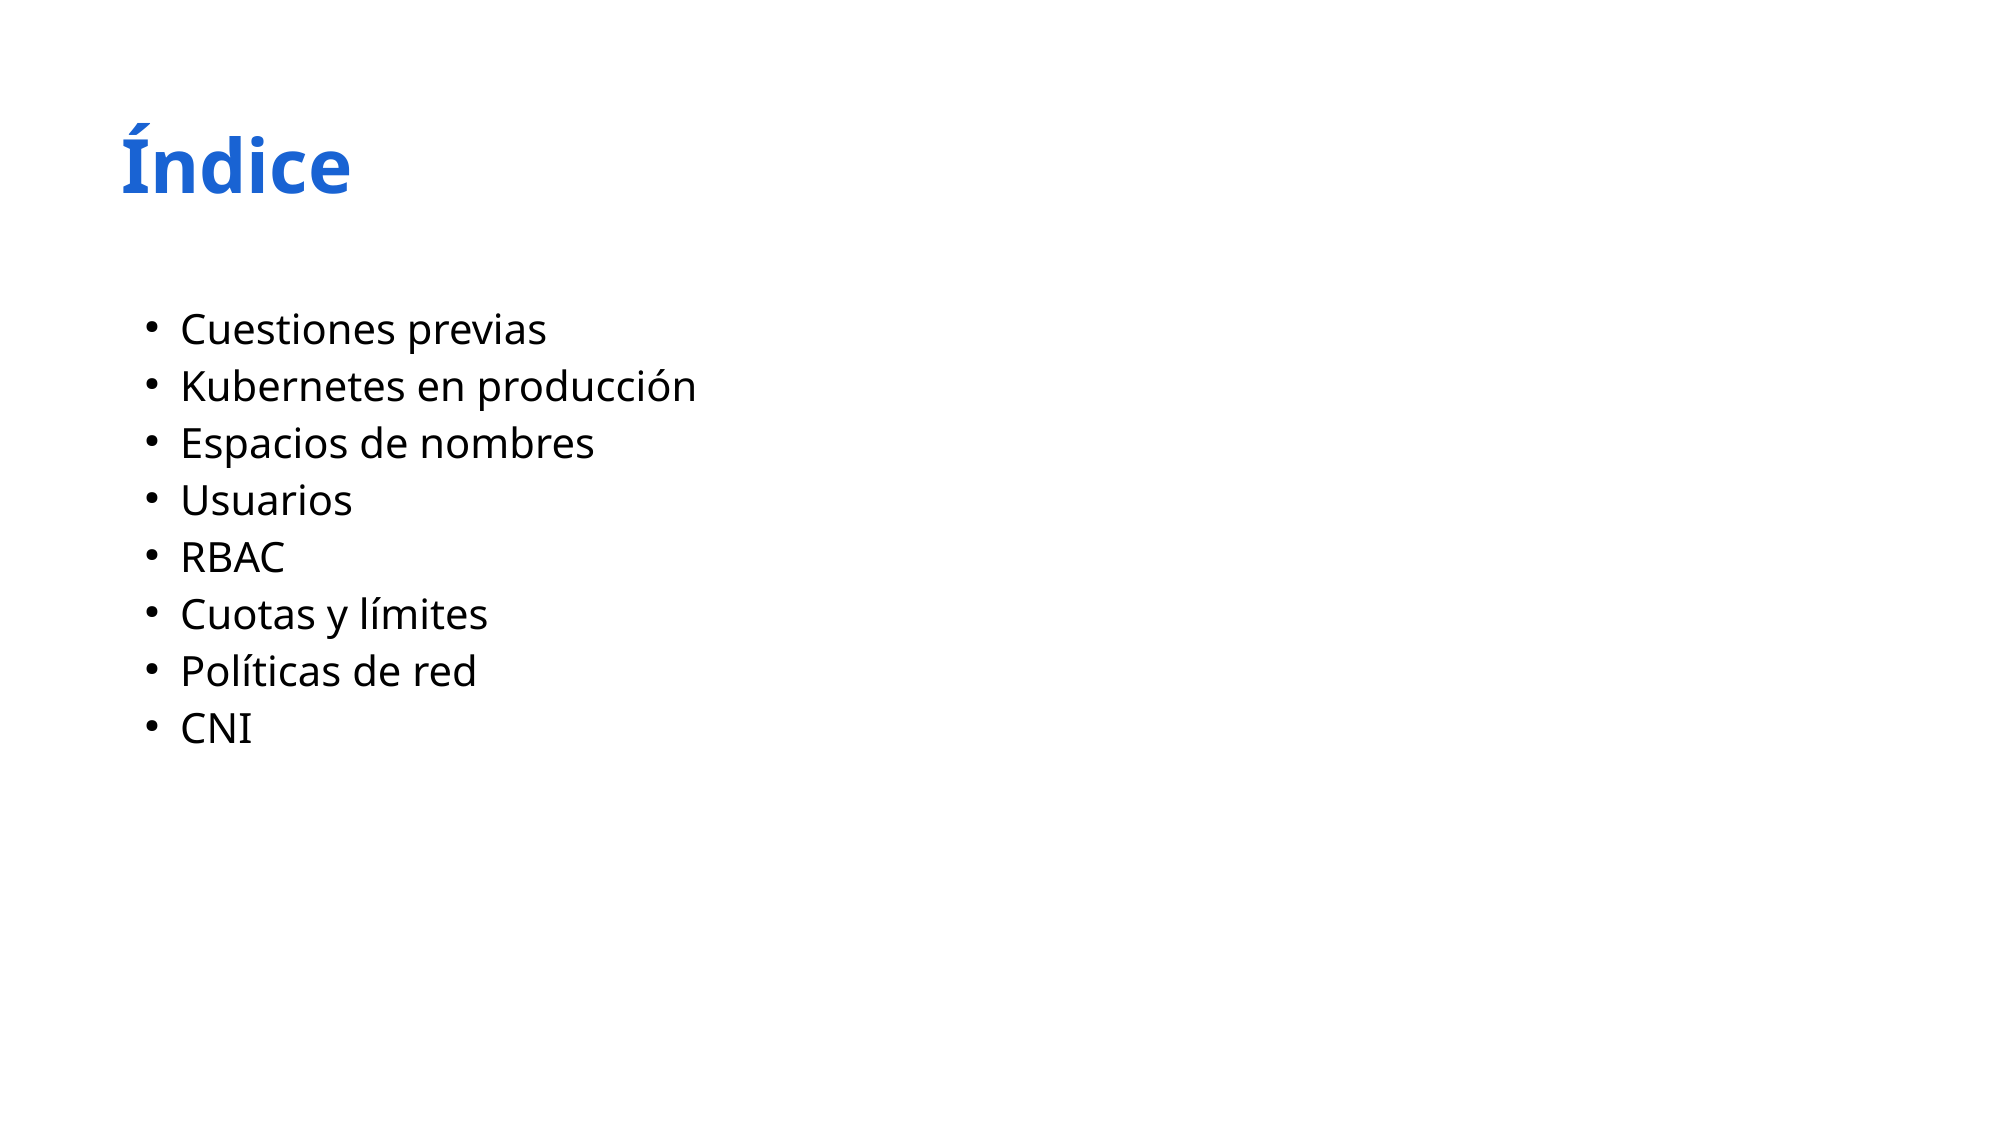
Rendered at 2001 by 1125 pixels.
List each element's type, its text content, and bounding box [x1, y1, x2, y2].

text_box Índice [106, 106, 1878, 293]
text_box Cuestiones previas Kubernetes en producción Espacios de nombres Usuarios RBAC Cuotas y límites Políticas de red CNI [129, 292, 1843, 877]
